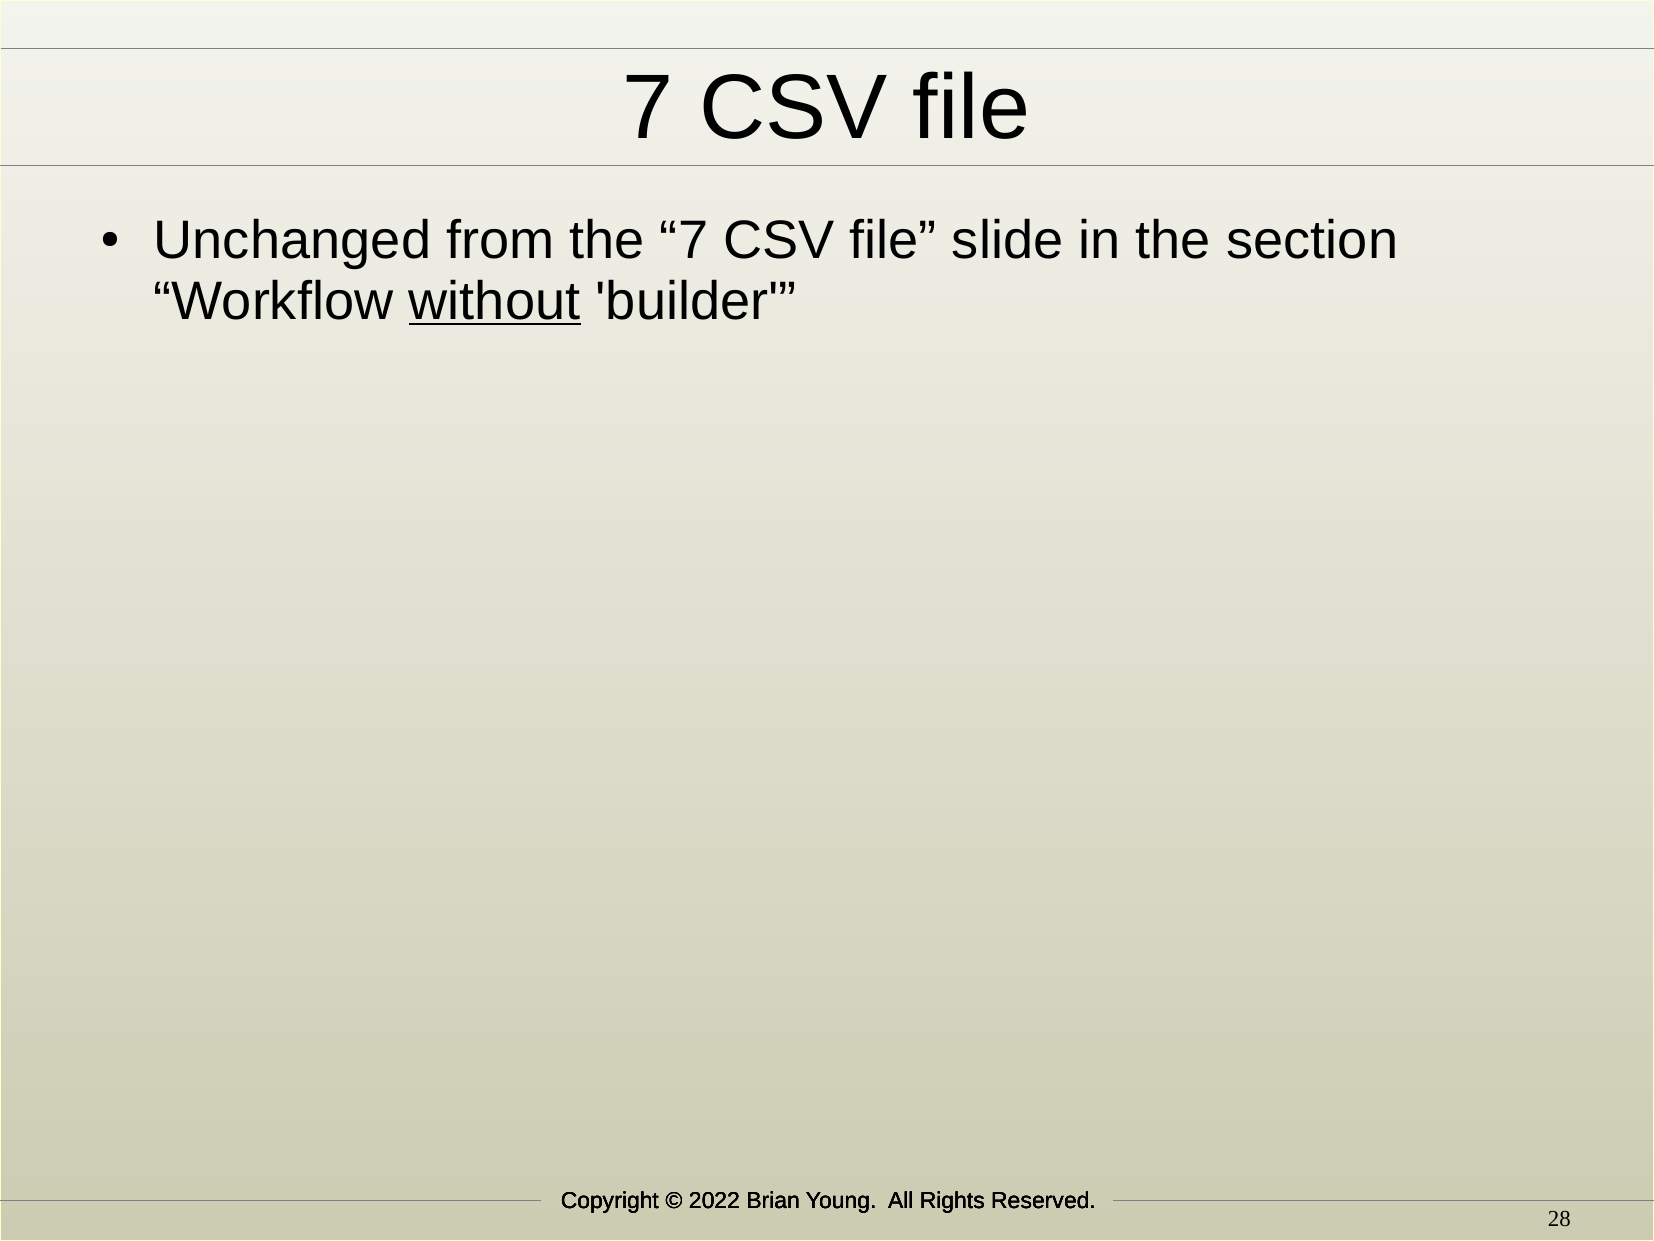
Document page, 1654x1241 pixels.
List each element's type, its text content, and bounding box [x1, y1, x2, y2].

list Unchanged from the “7 CSV file” slide in the section “Workflow without 'builder'” [82, 210, 1571, 1158]
title 7 CSV file [82, 49, 1571, 166]
